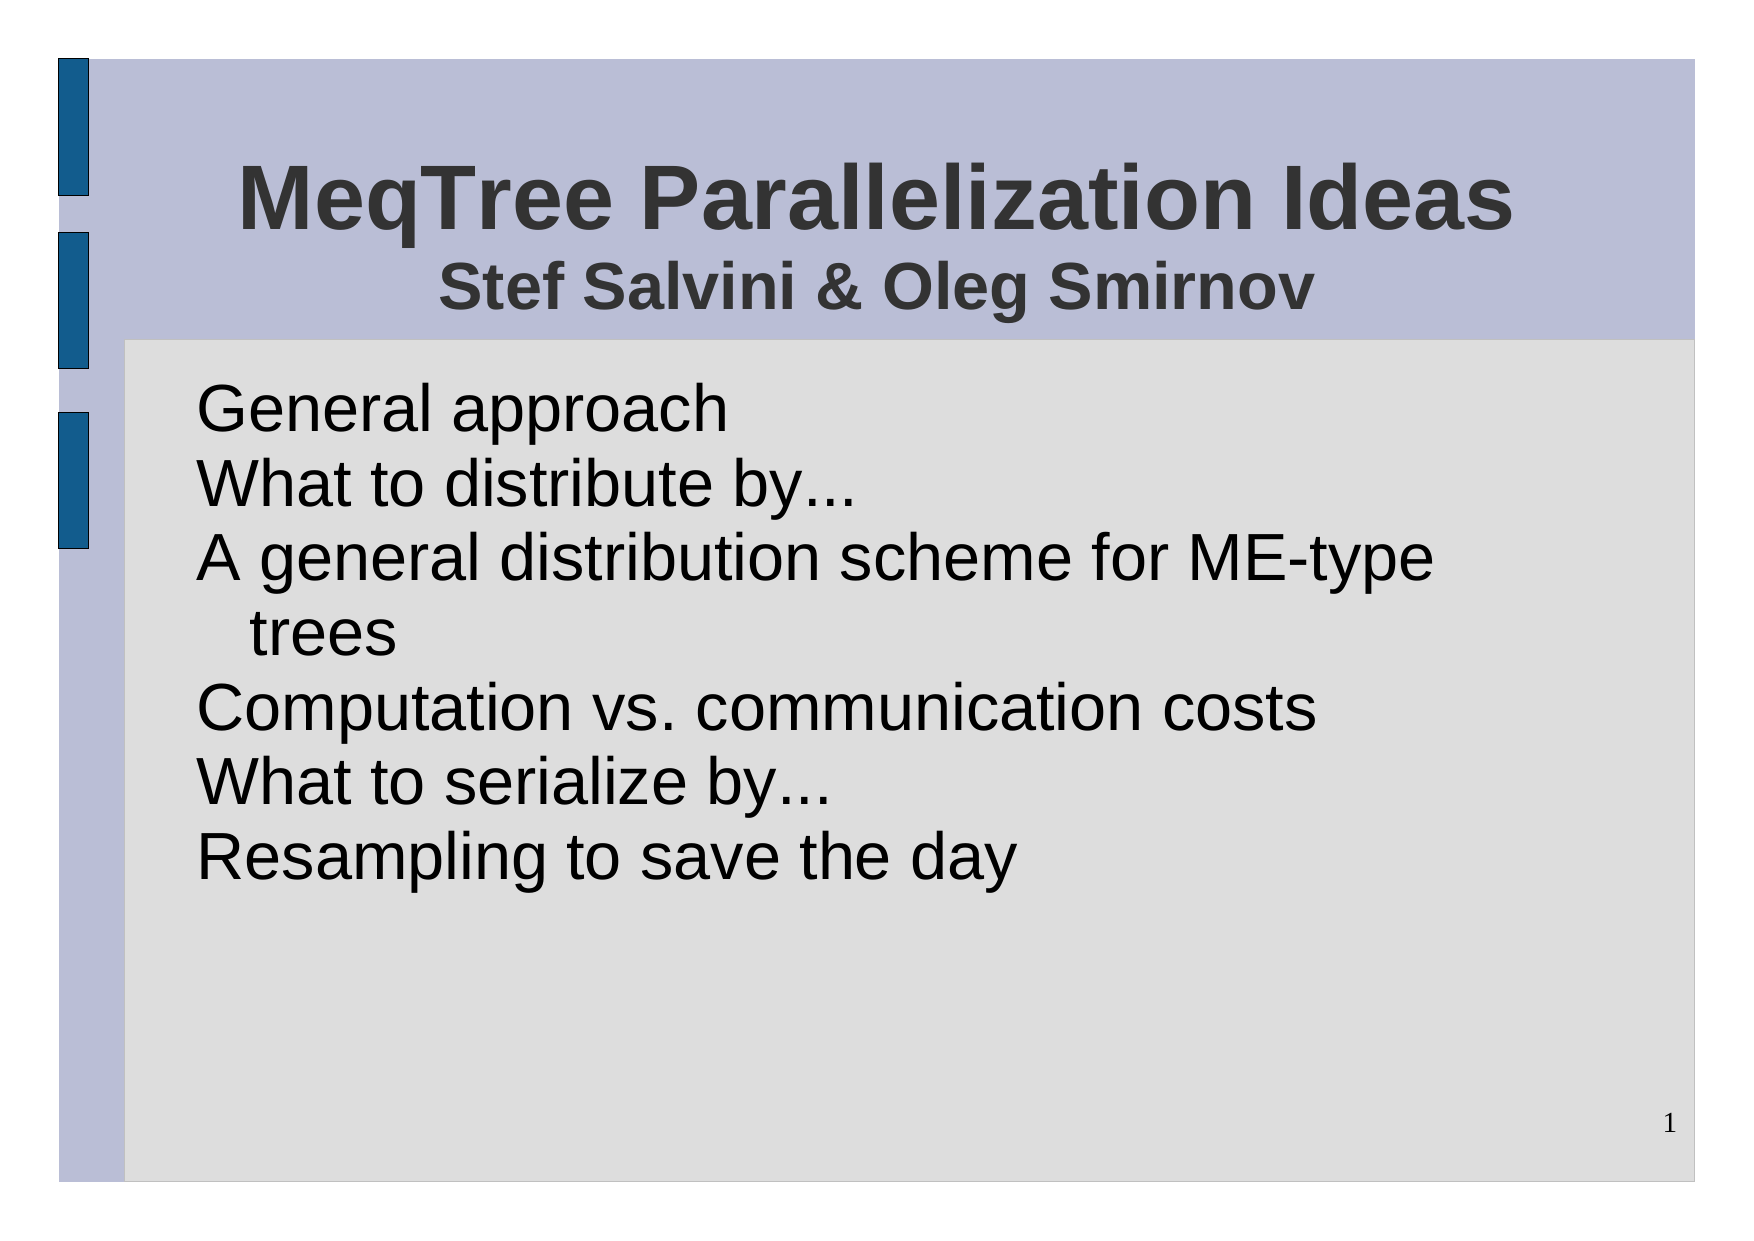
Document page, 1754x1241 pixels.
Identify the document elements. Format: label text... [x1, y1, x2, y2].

title MeqTree Parallelization Ideas Stef Salvini & Oleg Smirnov [178, 141, 1577, 329]
list General approach What to distribute by... A general distribution scheme for ME-type trees Computation vs. communication costs What to serialize by... Resampling to save the day [178, 370, 1577, 1079]
